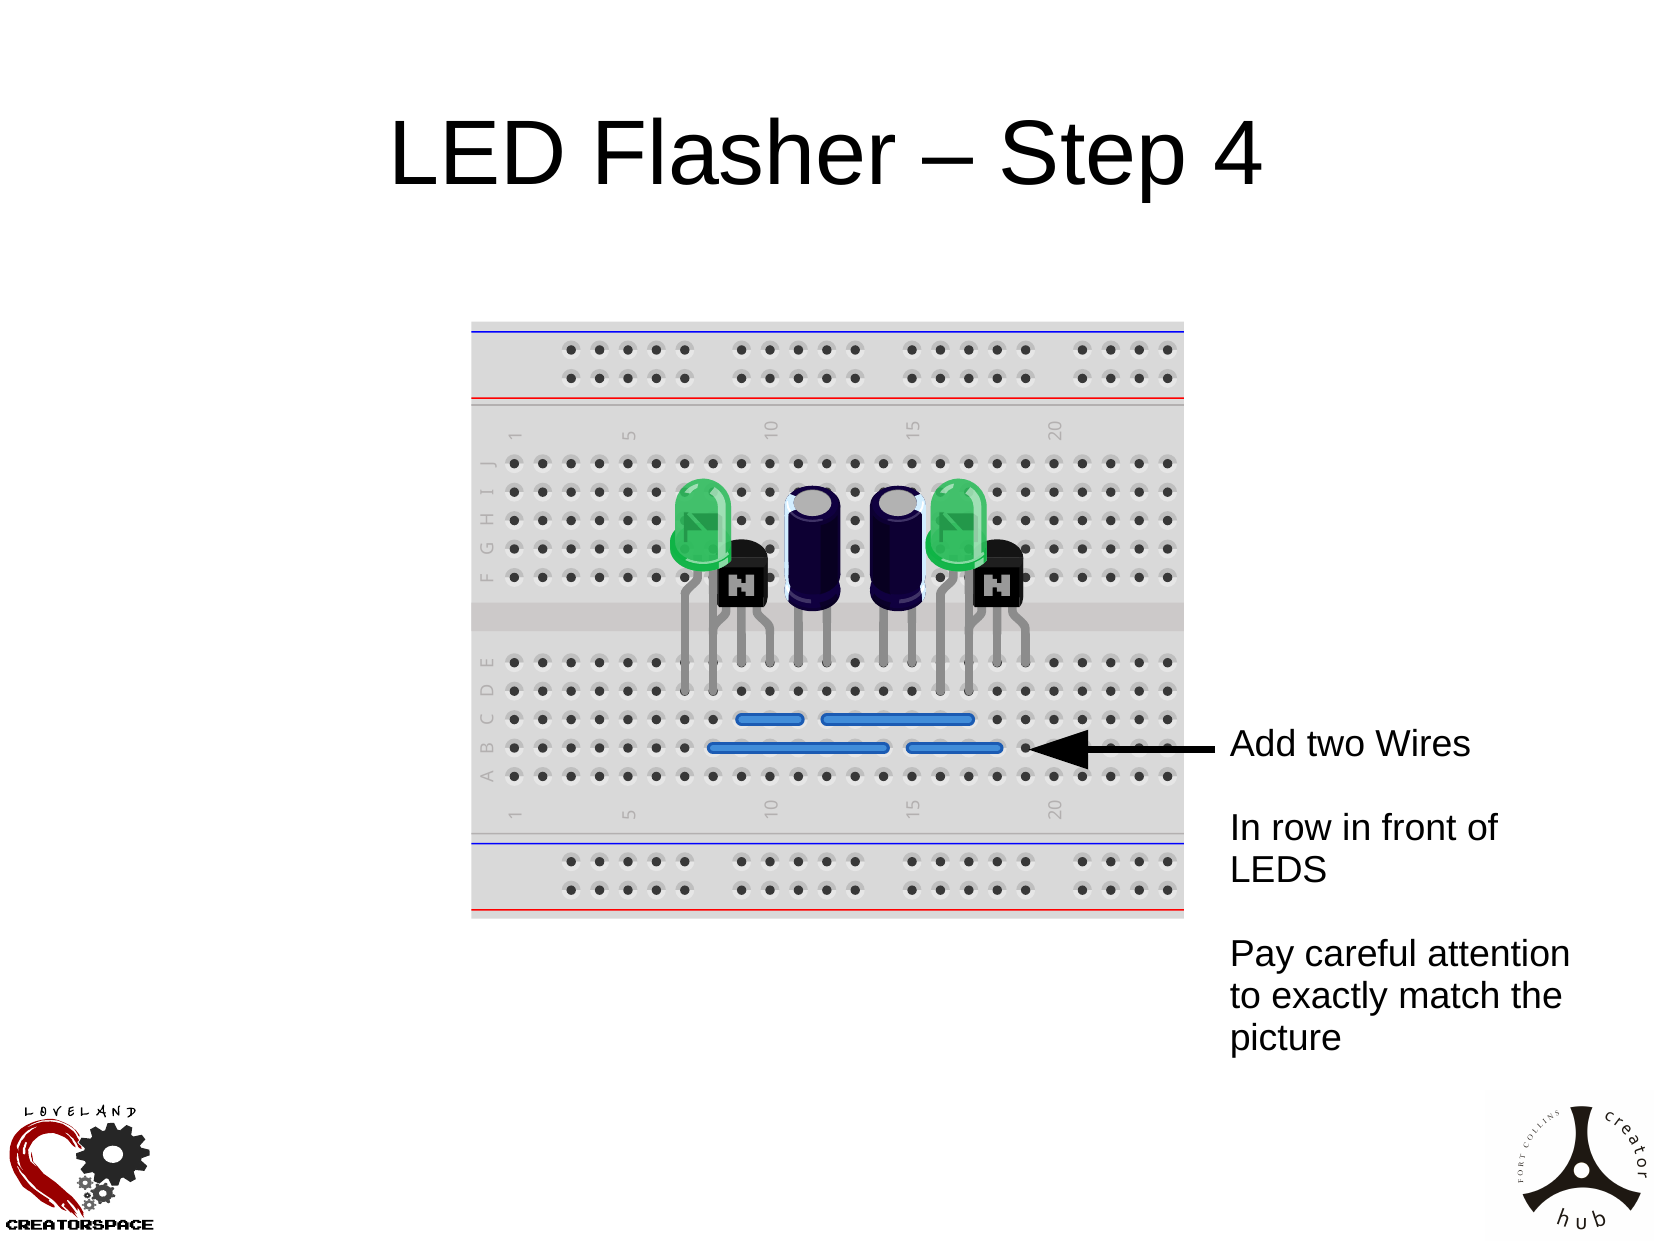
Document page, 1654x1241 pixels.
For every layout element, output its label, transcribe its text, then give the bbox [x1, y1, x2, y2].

picture [469, 320, 1184, 921]
title LED Flasher – Step 4 [82, 49, 1571, 257]
picture [1485, 1090, 1654, 1241]
text_box Add two Wires In row in front of LEDS Pay careful attention to exactly match the picture [1215, 715, 1592, 1067]
